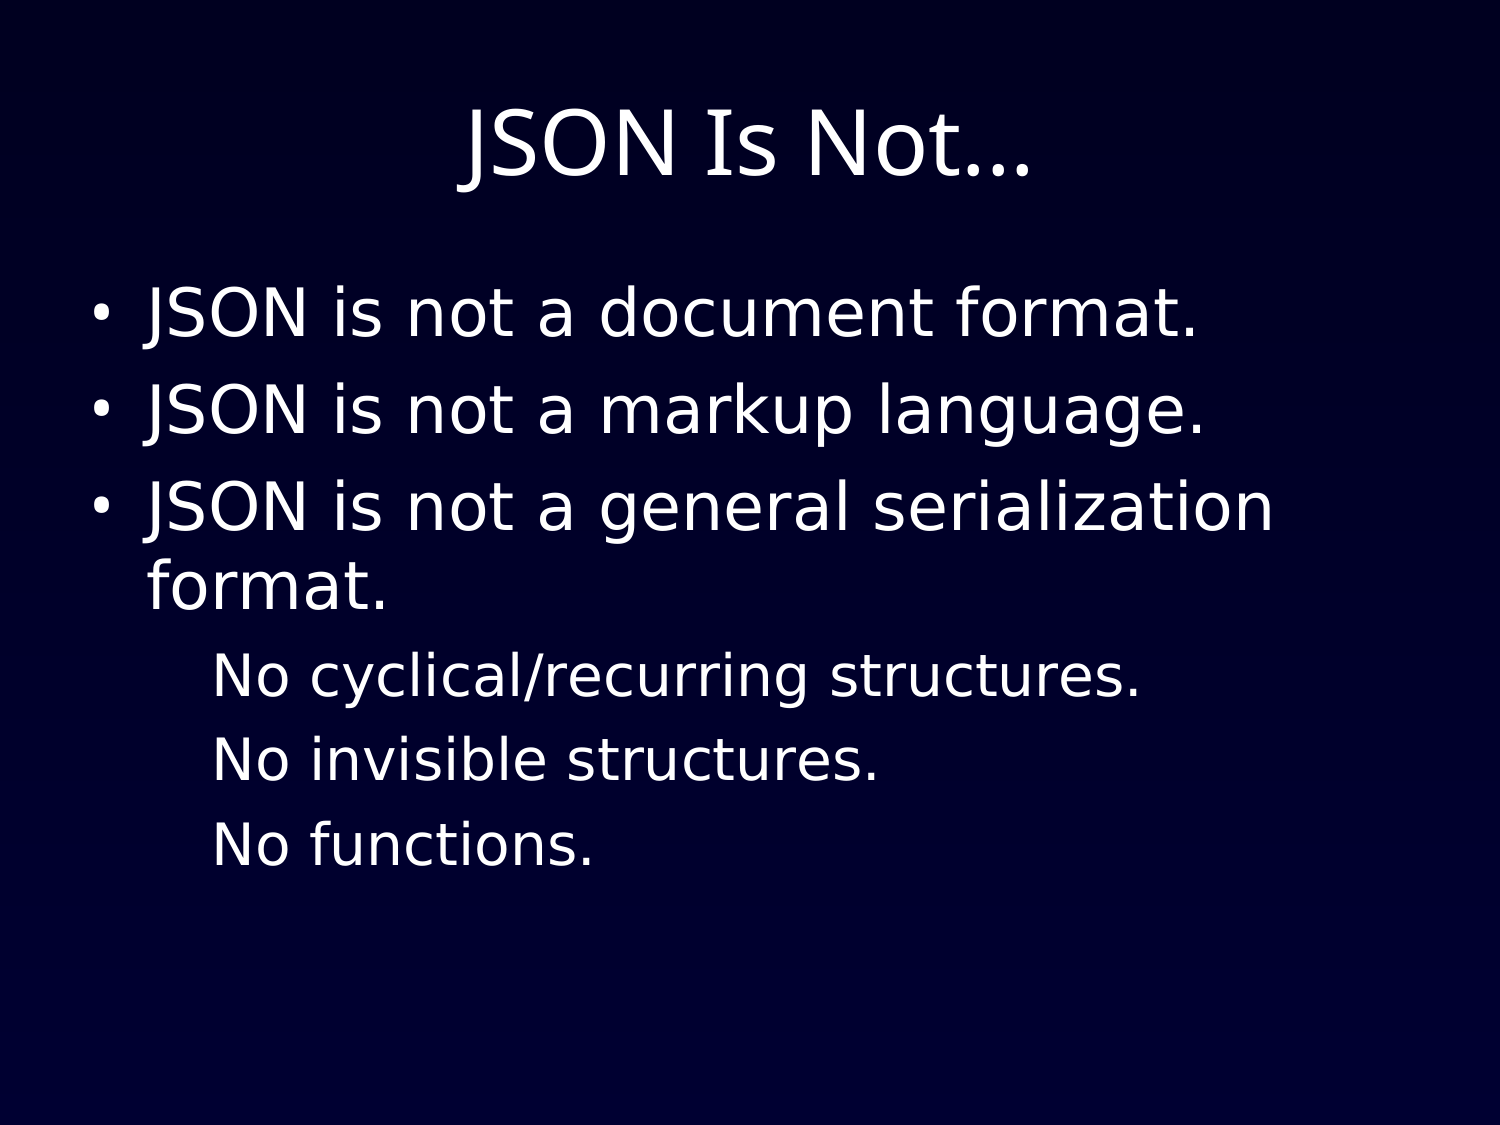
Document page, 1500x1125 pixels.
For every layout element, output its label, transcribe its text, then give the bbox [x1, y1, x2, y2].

title JSON Is Not... [75, 45, 1426, 233]
list JSON is not a document format. JSON is not a markup language. JSON is not a general serialization format. No cyclical/recurring structures. No invisible structures. No functions. [75, 262, 1426, 1101]
